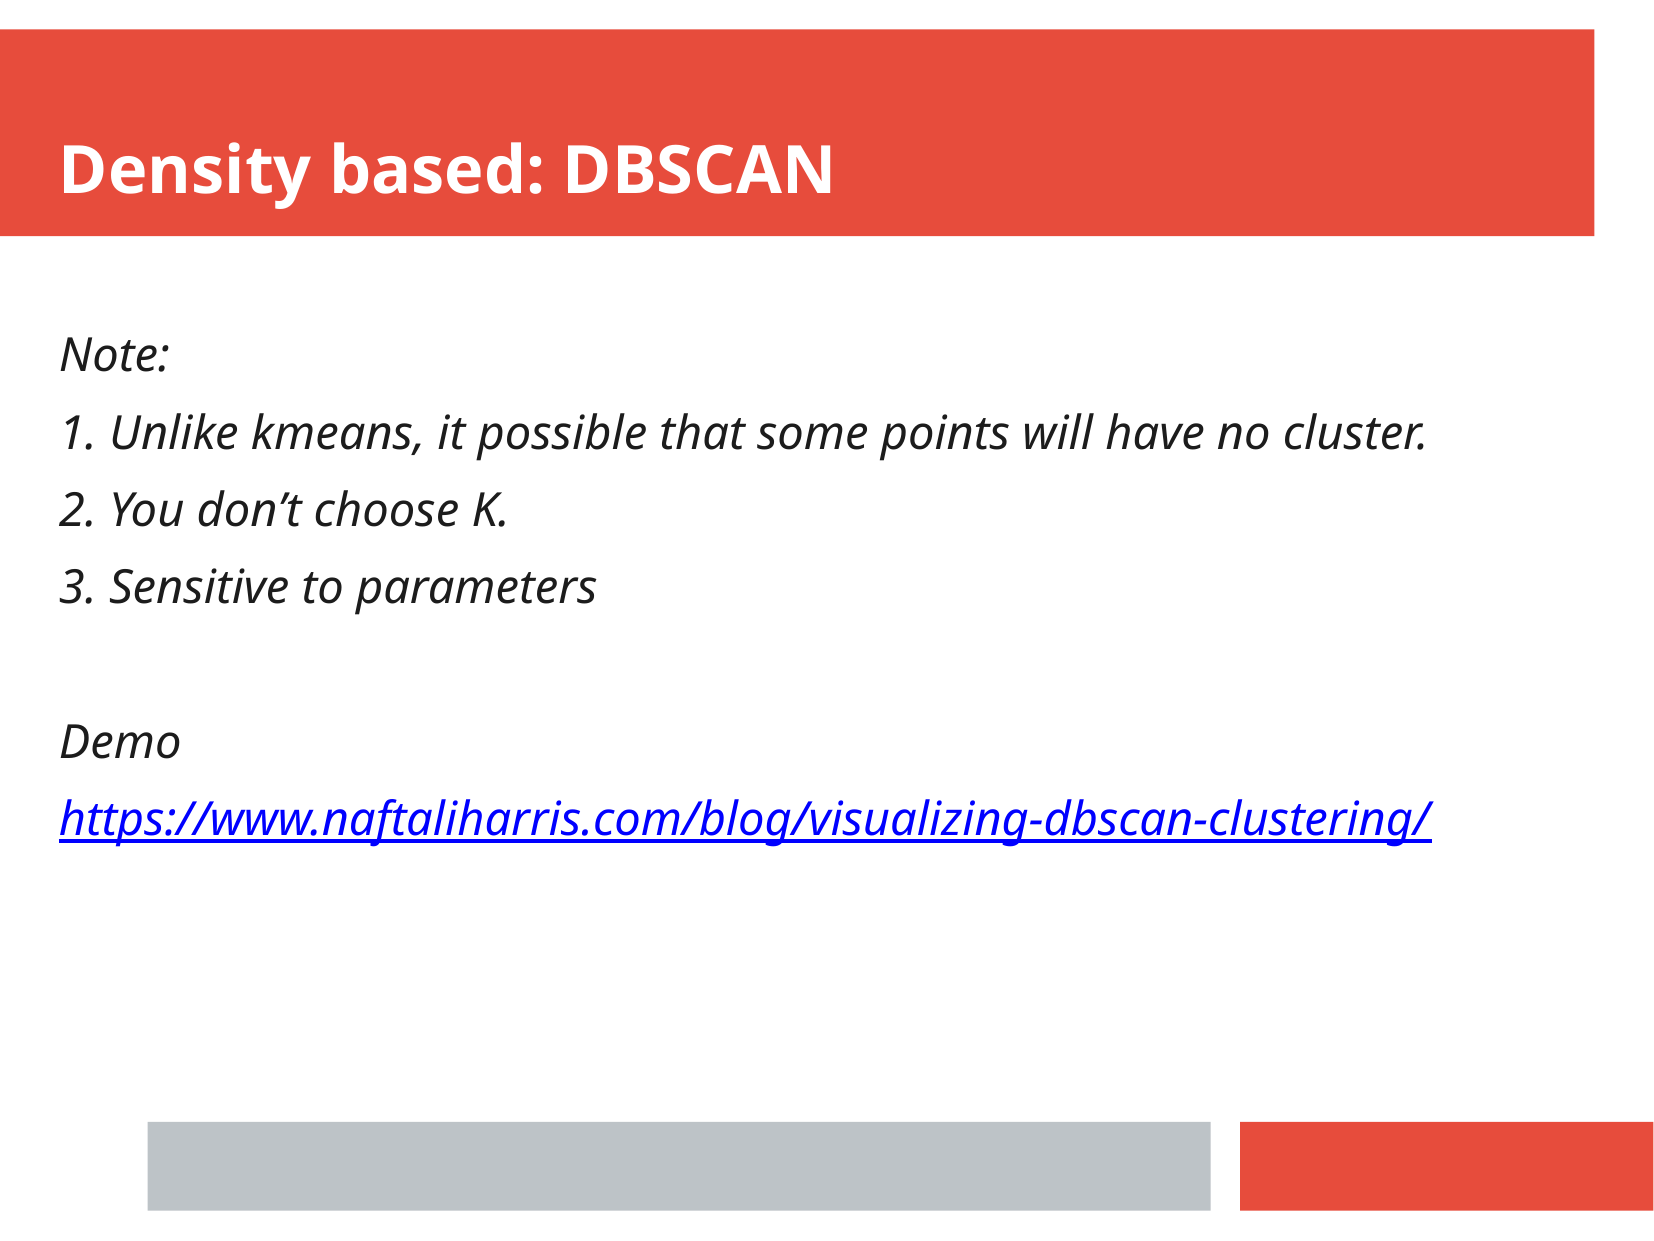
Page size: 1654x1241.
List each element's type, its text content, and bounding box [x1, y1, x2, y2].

text_box Note: 1. Unlike kmeans, it possible that some points will have no cluster. 2. You don’t choose K. 3. Sensitive to parameters Demo https://www.naftaliharris.com/blog/visualizing-dbscan-clustering/ [58, 324, 1565, 1093]
text_box Density based: DBSCAN [58, 58, 1595, 207]
